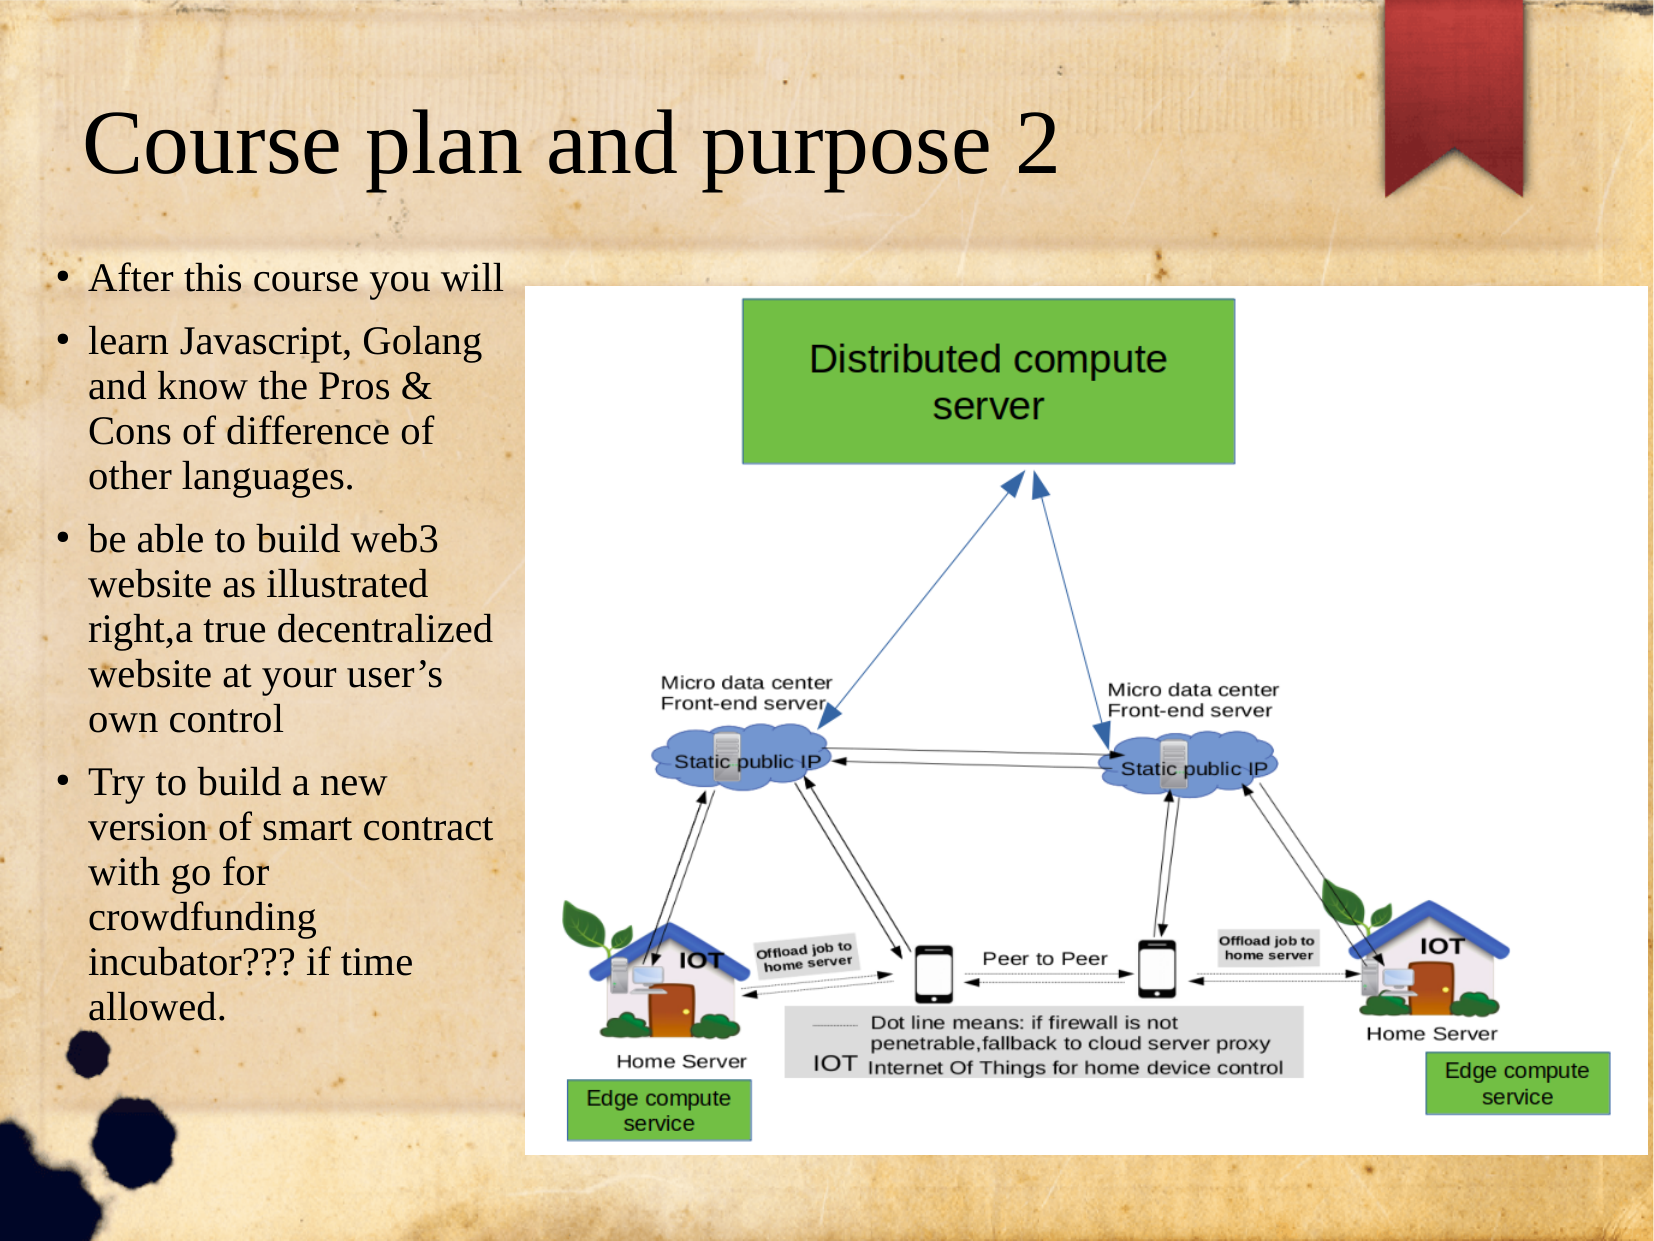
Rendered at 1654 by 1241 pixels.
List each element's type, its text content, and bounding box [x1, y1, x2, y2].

picture [0, 0, 1654, 1241]
list After this course you will learn Javascript, Golang and know the Pros & Cons of difference of other languages. be able to build web3 website as illustrated right,a true decentralized website at your user’s own control Try to build a new version of smart contract with go for crowdfunding incubator??? if time allowed. [45, 255, 508, 1066]
title Course plan and purpose 2 [82, 49, 1347, 237]
